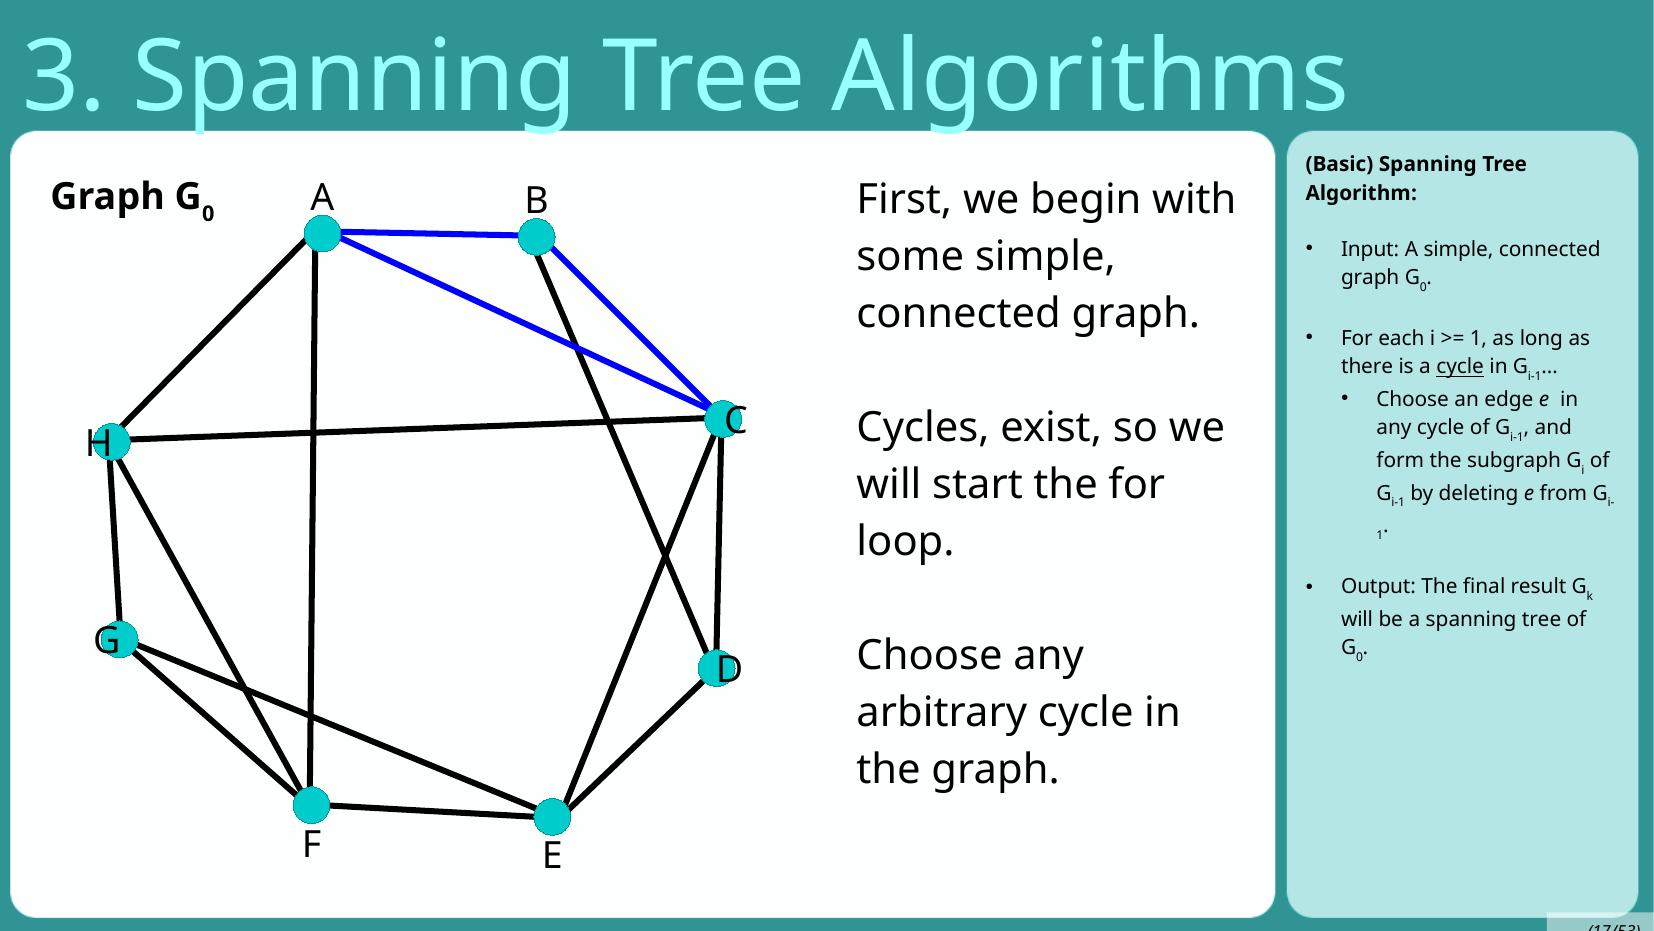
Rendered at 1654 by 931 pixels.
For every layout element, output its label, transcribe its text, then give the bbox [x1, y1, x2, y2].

text_box B [518, 218, 556, 256]
text_box A [304, 215, 341, 252]
text_box Graph G0 [35, 161, 242, 229]
text_box (Basic) Spanning Tree Algorithm: Input: A simple, connected graph G0. For each i >= 1, as long as there is a cycle in Gi-1… Choose an edge e in any cycle of Gi-1, and form the subgraph Gi of Gi-1 by deleting e from Gi-1. Output: The final result Gk will be a spanning tree of G0. [1290, 141, 1631, 661]
text_box (<number>/53) [1546, 912, 1654, 931]
text_box H [93, 423, 131, 461]
text_box D [698, 649, 731, 687]
picture [0, 0, 1654, 931]
title 3. Spanning Tree Algorithms [22, 13, 1511, 130]
text_box F [293, 786, 330, 824]
text_box E [533, 798, 571, 836]
text_box D [722, 658, 736, 679]
text_box C [730, 409, 742, 430]
text_box G [101, 620, 139, 658]
text_box C [704, 400, 737, 438]
text_box First, we begin with some simple, connected graph. Cycles, exist, so we will start the for loop. Choose any arbitrary cycle in the graph. [856, 169, 1247, 687]
